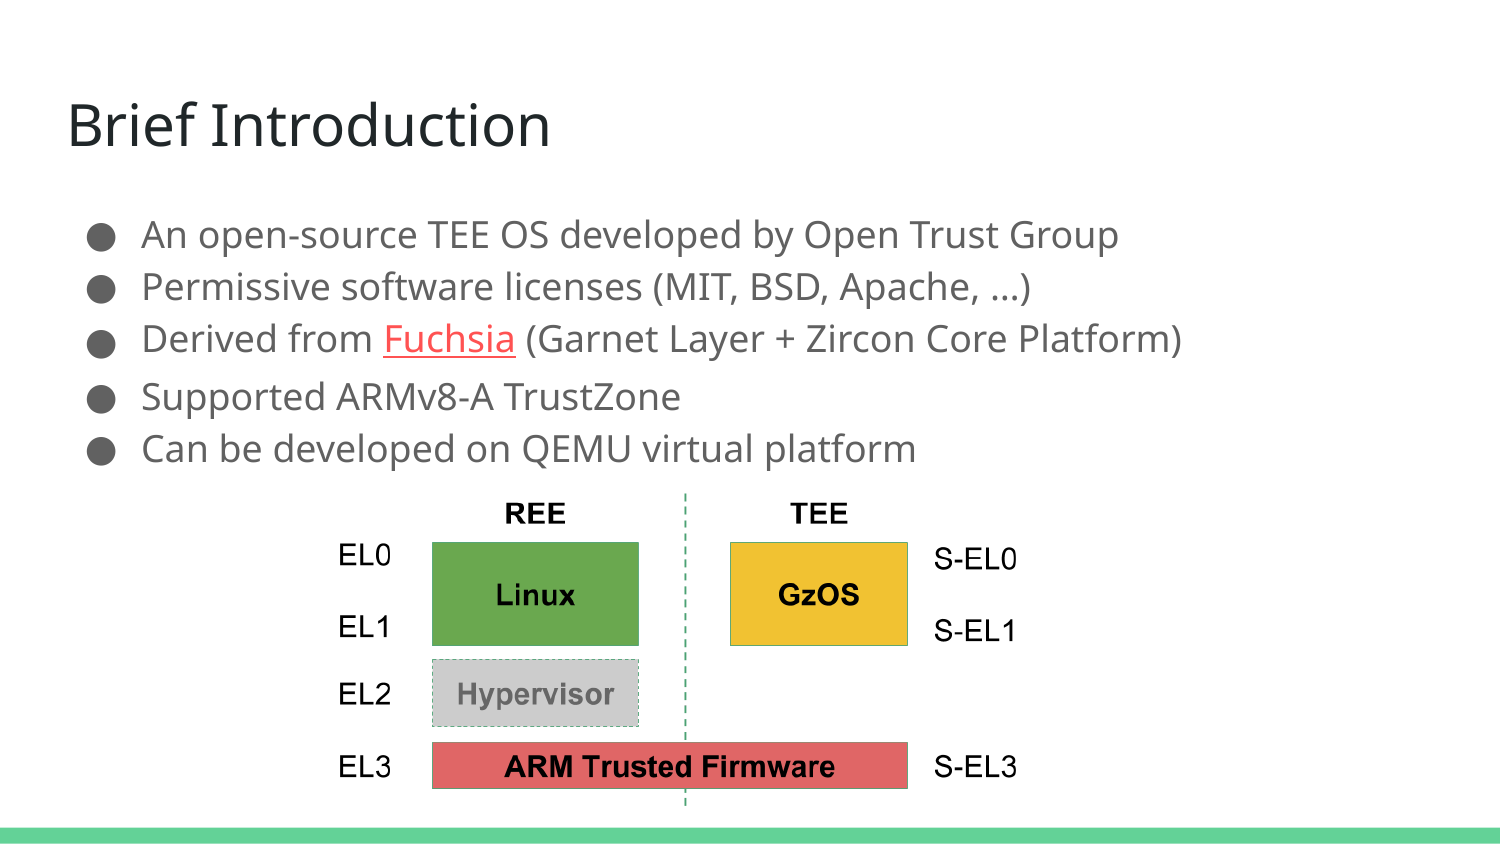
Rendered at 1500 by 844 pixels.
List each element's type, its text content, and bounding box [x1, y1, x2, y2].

picture [297, 485, 1052, 816]
title Brief Introduction [51, 72, 1449, 167]
list An open-source TEE OS developed by Open Trust Group Permissive software licenses (MIT, BSD, Apache, …) Derived from Fuchsia (Garnet Layer + Zircon Core Platform) Supported ARMv8-A TrustZone Can be developed on QEMU virtual platform [51, 189, 1449, 464]
